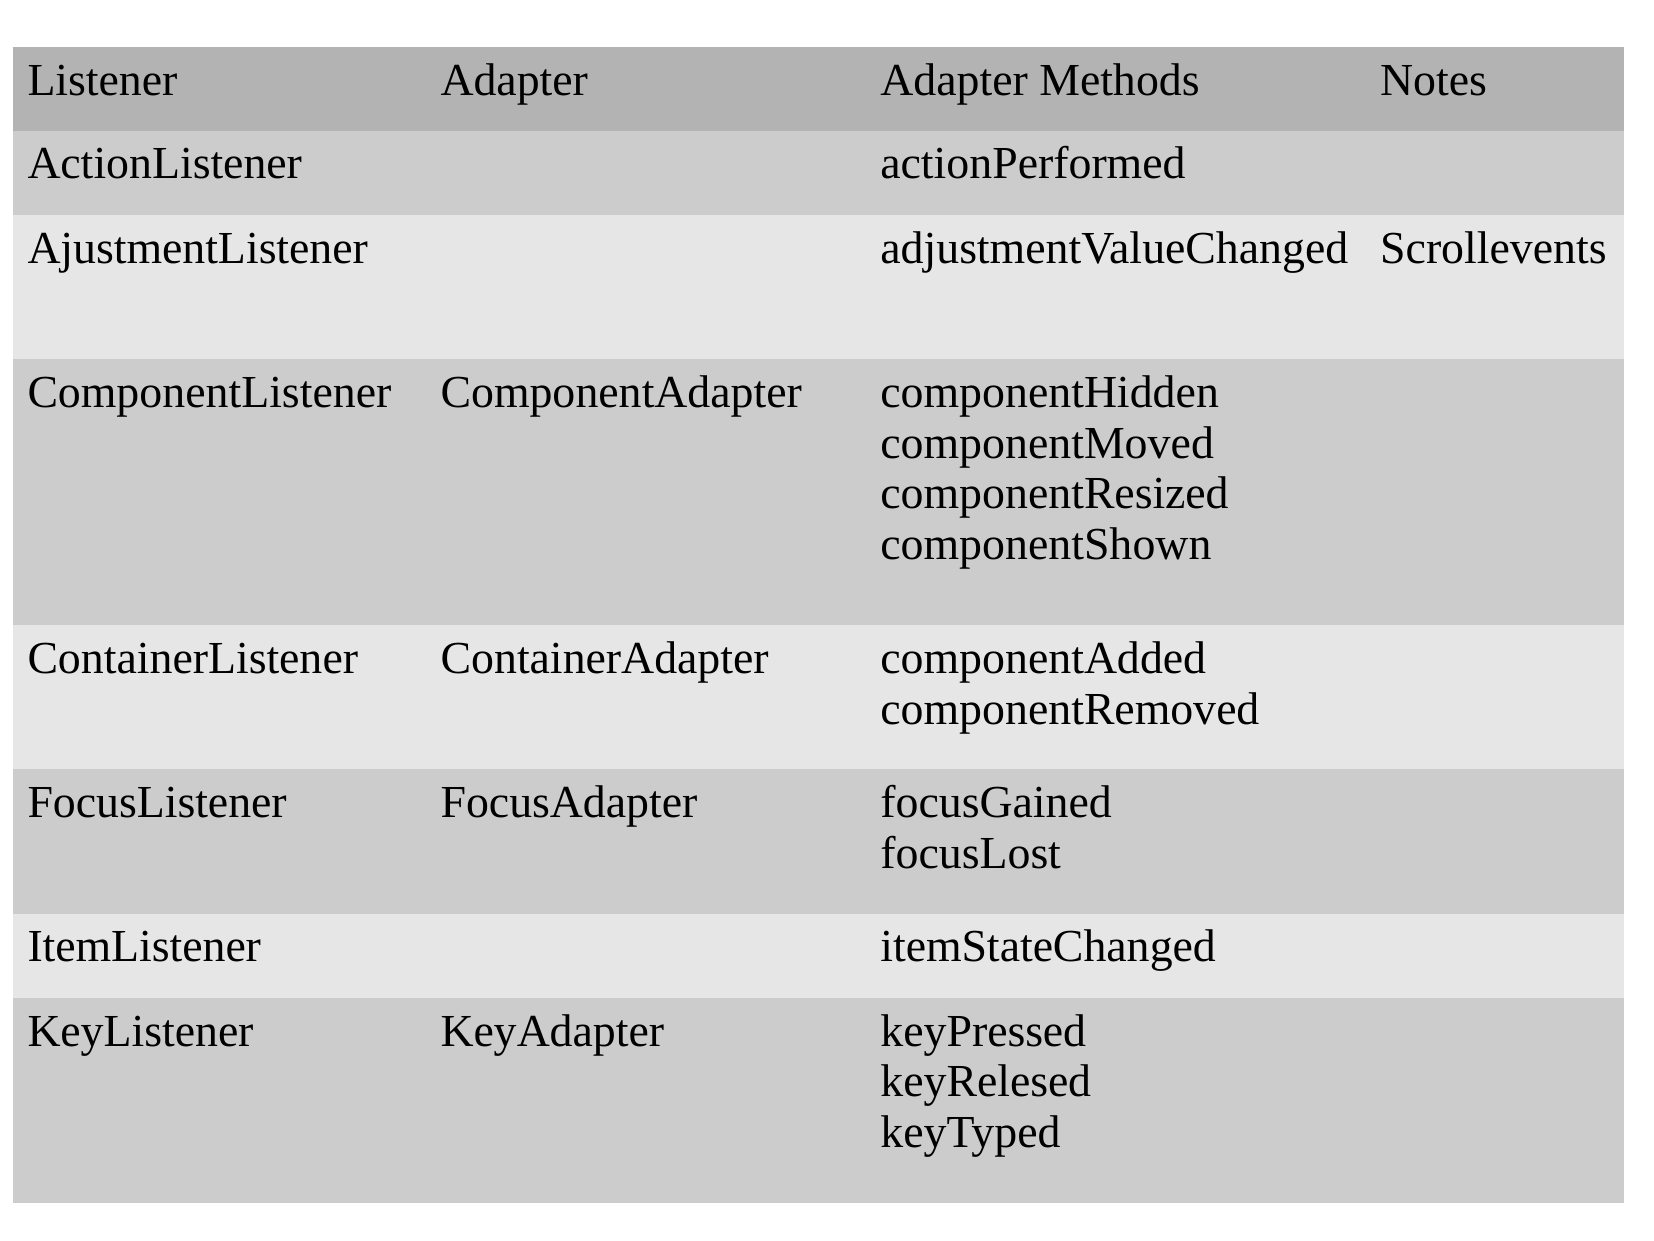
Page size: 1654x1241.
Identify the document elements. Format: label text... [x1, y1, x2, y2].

table_cell AjustmentListener [13, 215, 426, 359]
table_cell componentHidden componentMoved componentResized componentShown [866, 359, 1365, 625]
table_cell [1365, 359, 1624, 625]
table_cell [1365, 131, 1624, 215]
table_cell actionPerformed [866, 131, 1365, 215]
table_cell [426, 215, 866, 359]
table_cell [1365, 998, 1624, 1203]
table_cell [426, 131, 866, 215]
table_cell componentAdded componentRemoved [866, 625, 1365, 769]
table_cell FocusAdapter [426, 769, 866, 914]
table_cell ComponentAdapter [426, 359, 866, 625]
table_cell ContainerAdapter [426, 625, 866, 769]
table_cell keyPressed keyRelesed keyTyped [866, 998, 1365, 1203]
table_cell Scrollevents [1365, 215, 1624, 359]
table_header Adapter [426, 47, 866, 131]
table_cell focusGained focusLost [866, 769, 1365, 914]
table_header Adapter Methods [866, 47, 1365, 131]
table_cell itemStateChanged [866, 914, 1365, 998]
table_cell KeyListener [13, 998, 426, 1203]
table_cell KeyAdapter [426, 998, 866, 1203]
table_cell ComponentListener [13, 359, 426, 625]
table_cell [1365, 914, 1624, 998]
table_cell [1365, 625, 1624, 769]
table_cell [426, 914, 866, 998]
table_cell ItemListener [13, 914, 426, 998]
table_cell [1365, 769, 1624, 914]
table_cell ActionListener [13, 131, 426, 215]
table_header Listener [13, 47, 426, 131]
table_cell ContainerListener [13, 625, 426, 769]
table_cell FocusListener [13, 769, 426, 914]
table_header Notes [1365, 47, 1624, 131]
table_cell adjustmentValueChanged [866, 215, 1365, 359]
